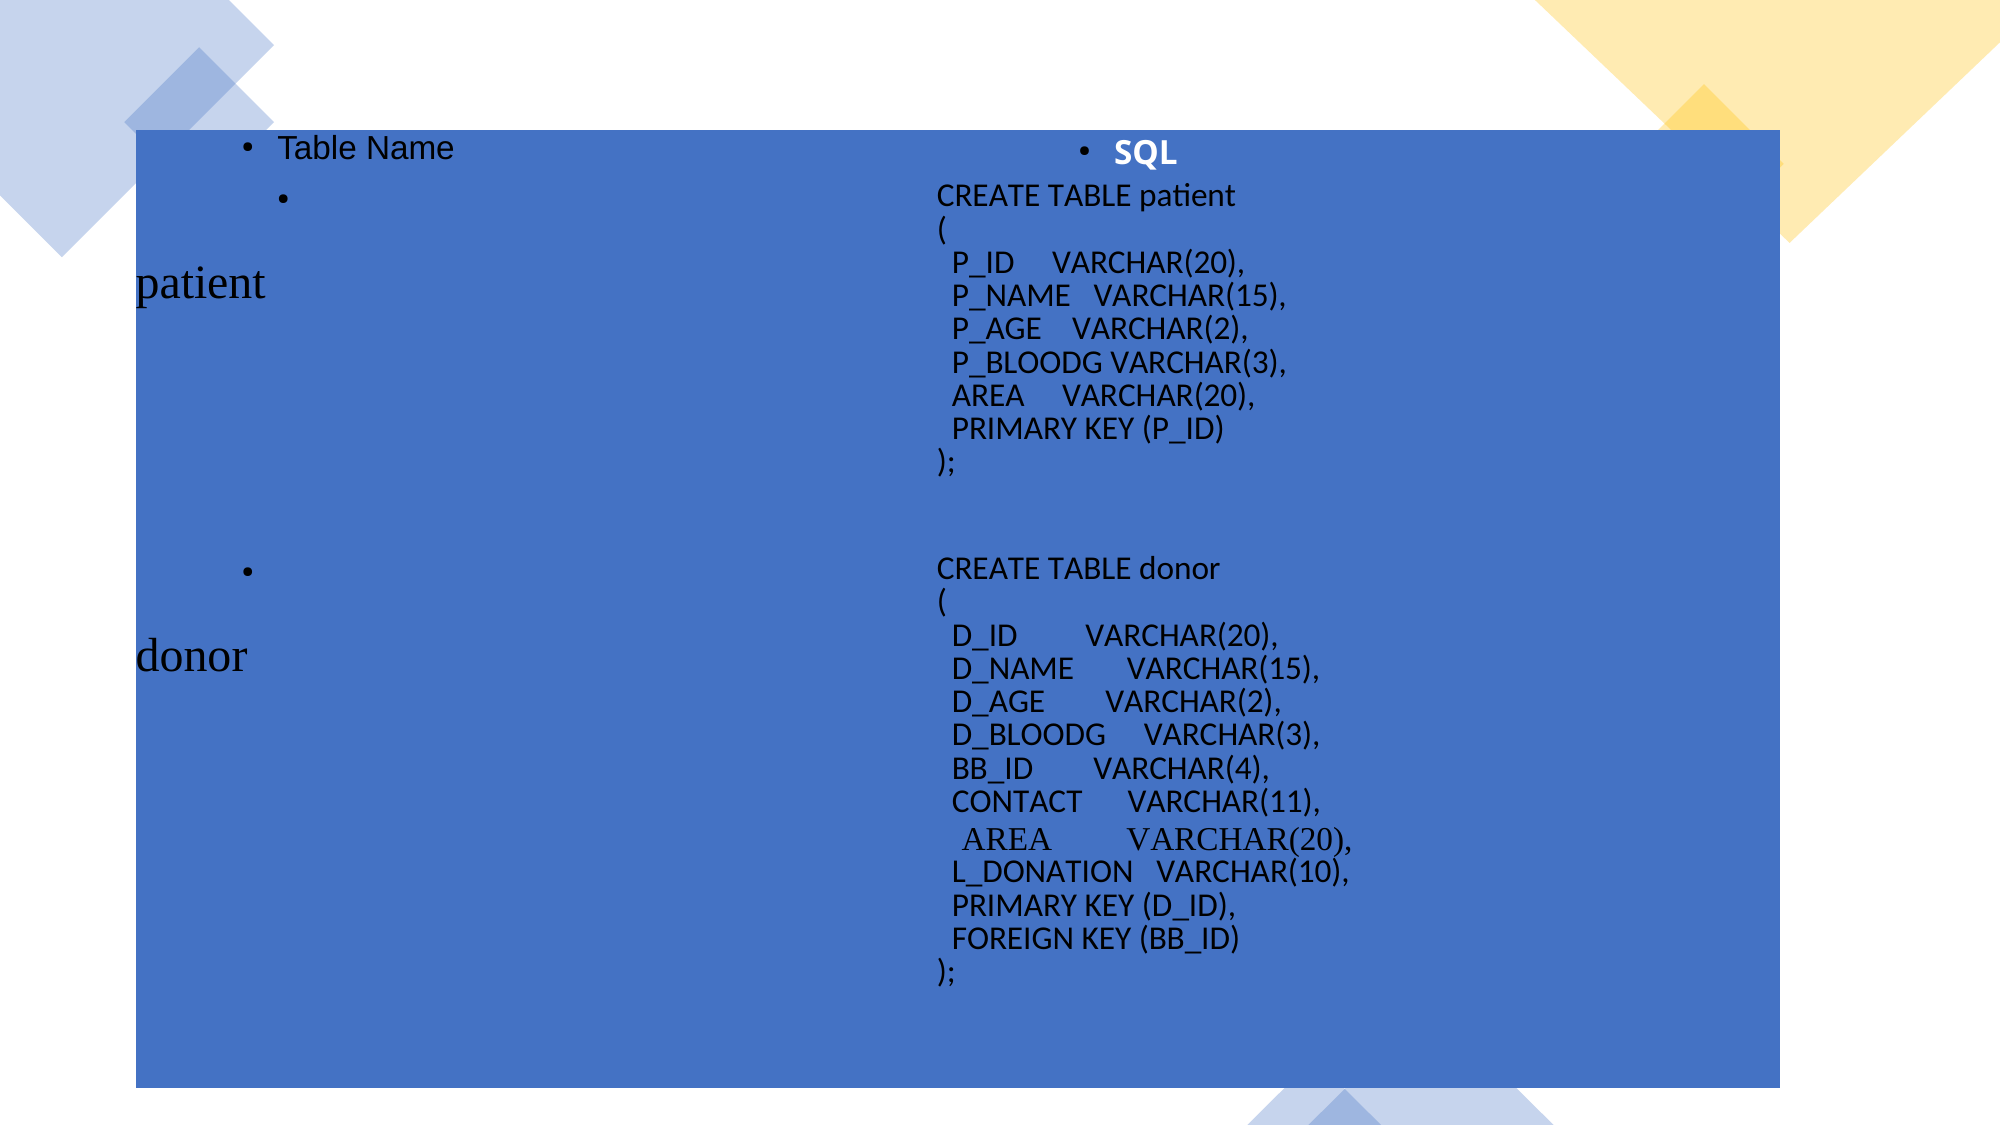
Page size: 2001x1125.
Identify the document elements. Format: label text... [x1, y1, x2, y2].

table_cell patient [136, 182, 937, 555]
table_cell CREATE TABLE donor ( D_ID VARCHAR(20), D_NAME VARCHAR(15), D_AGE VARCHAR(2), D_BLOODG VARCHAR(3), BB_ID VARCHAR(4), CONTACT VARCHAR(11), AREA VARCHAR(20), L_DONATION VARCHAR(10), PRIMARY KEY (D_ID), FOREIGN KEY (BB_ID) ); [937, 555, 1780, 1088]
table_header SQL [937, 130, 1780, 182]
table_header Table Name [136, 130, 937, 182]
table_cell donor [136, 555, 937, 1088]
table_cell patient [142, 278, 153, 297]
text_box [0, 0, 2000, 1125]
table_cell CREATE TABLE patient ( P_ID VARCHAR(20), P_NAME VARCHAR(15), P_AGE VARCHAR(2), P_BLOODG VARCHAR(3), AREA VARCHAR(20), PRIMARY KEY (P_ID) ); [937, 182, 1780, 555]
